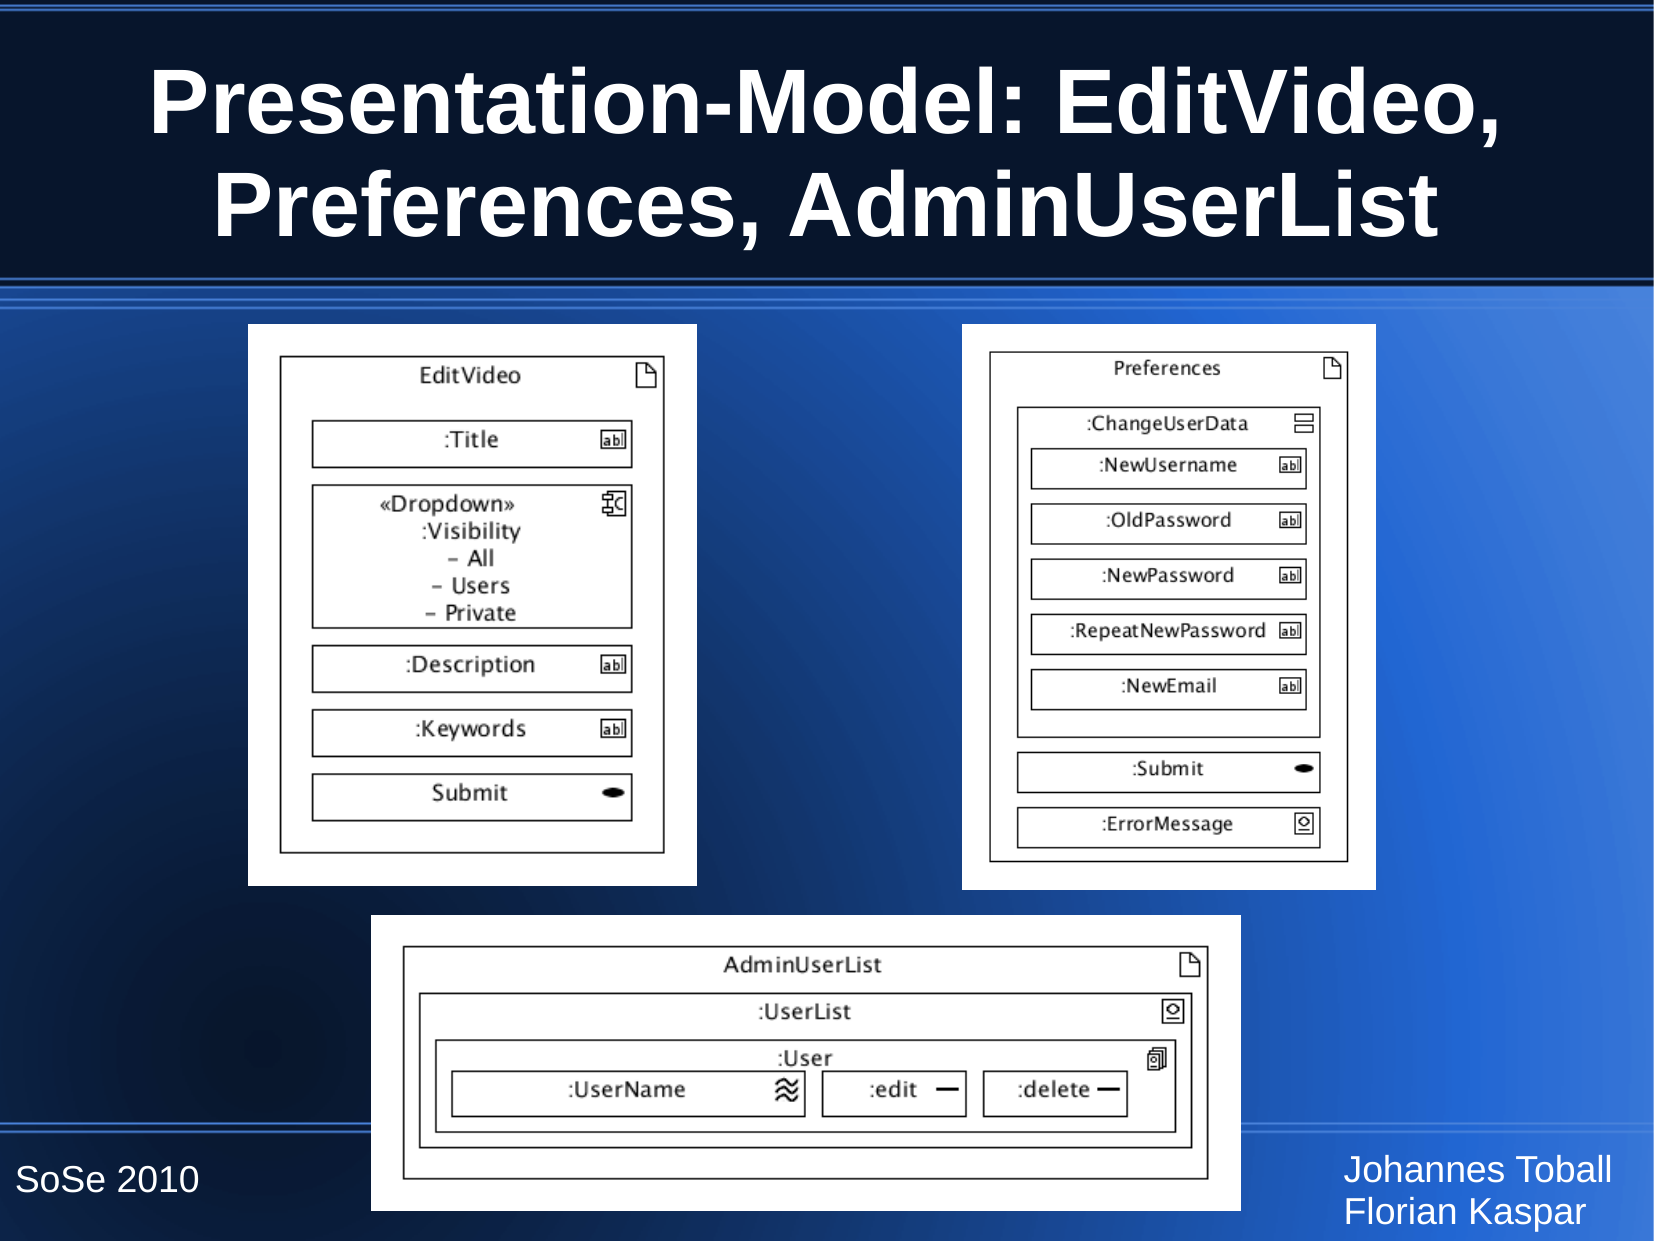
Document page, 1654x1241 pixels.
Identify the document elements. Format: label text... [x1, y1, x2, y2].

text_box Johannes Toball Florian Kaspar [1328, 1141, 1654, 1241]
picture [0, 0, 1654, 1241]
title Presentation-Model: EditVideo, Preferences, AdminUserList [82, 50, 1571, 256]
text_box SoSe 2010 [0, 1151, 325, 1209]
